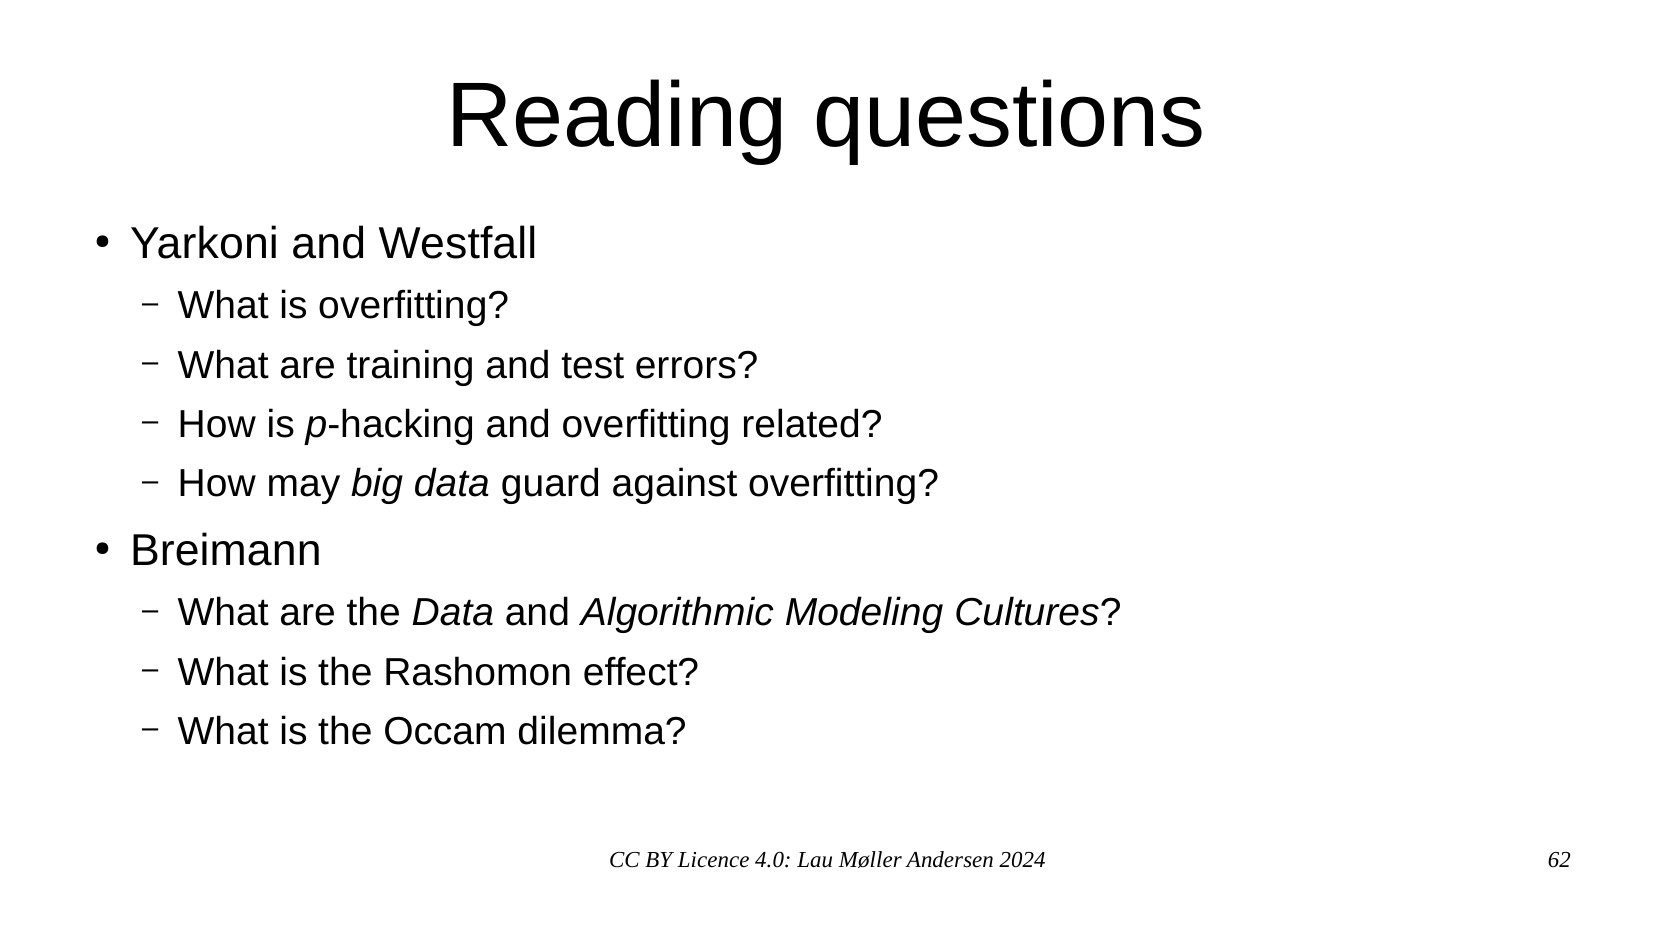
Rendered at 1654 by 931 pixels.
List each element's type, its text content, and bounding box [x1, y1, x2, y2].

list Yarkoni and Westfall What is overfitting? What are training and test errors? How is p-hacking and overfitting related? How may big data guard against overfitting? Breimann What are the Data and Algorithmic Modeling Cultures? What is the Rashomon effect? What is the Occam dilemma? [82, 217, 1571, 758]
title Reading questions [82, 37, 1571, 193]
